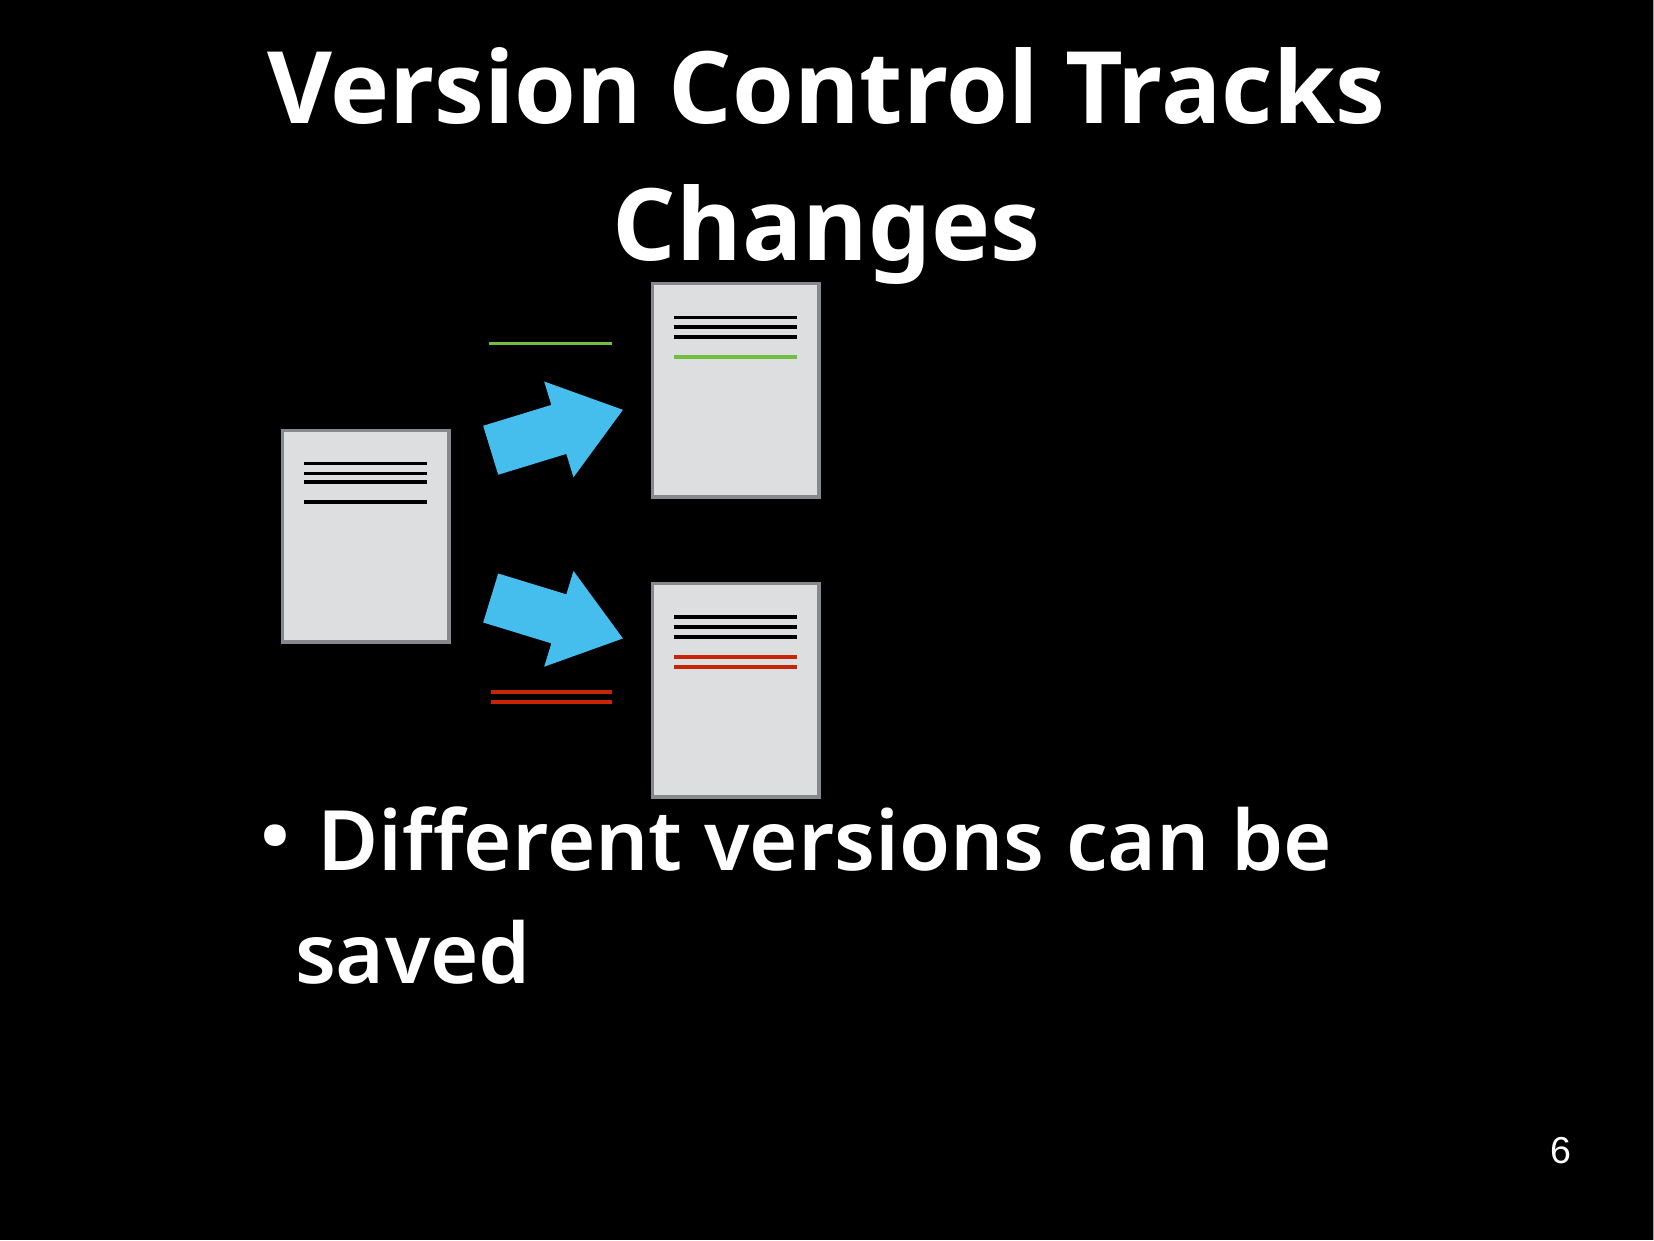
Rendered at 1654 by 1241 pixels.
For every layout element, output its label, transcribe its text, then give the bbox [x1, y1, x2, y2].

title Version Control Tracks Changes [82, 49, 1571, 257]
text_box 6 [1535, 1122, 1586, 1179]
picture [226, 244, 869, 837]
text_box Different versions can be saved [82, 696, 1571, 1093]
